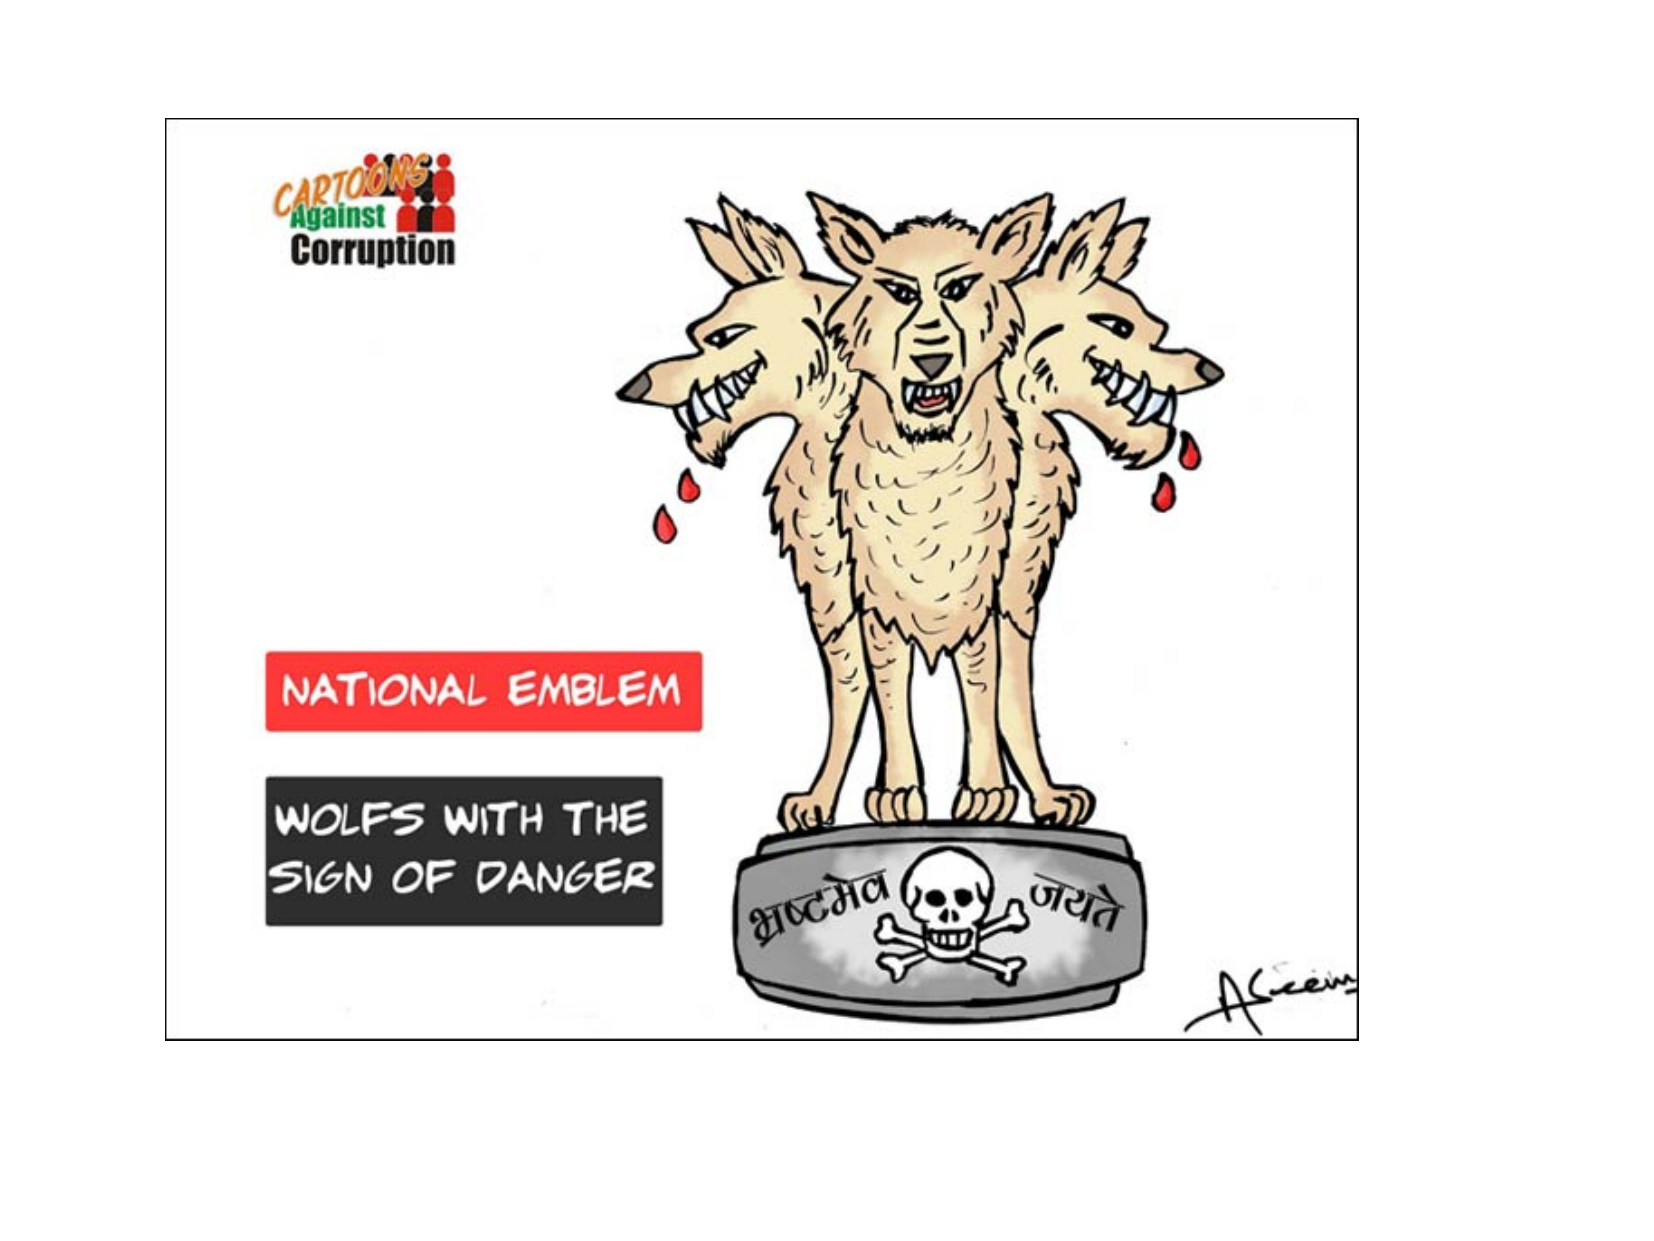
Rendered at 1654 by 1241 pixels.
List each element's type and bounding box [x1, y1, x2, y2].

picture [165, 118, 1359, 1042]
